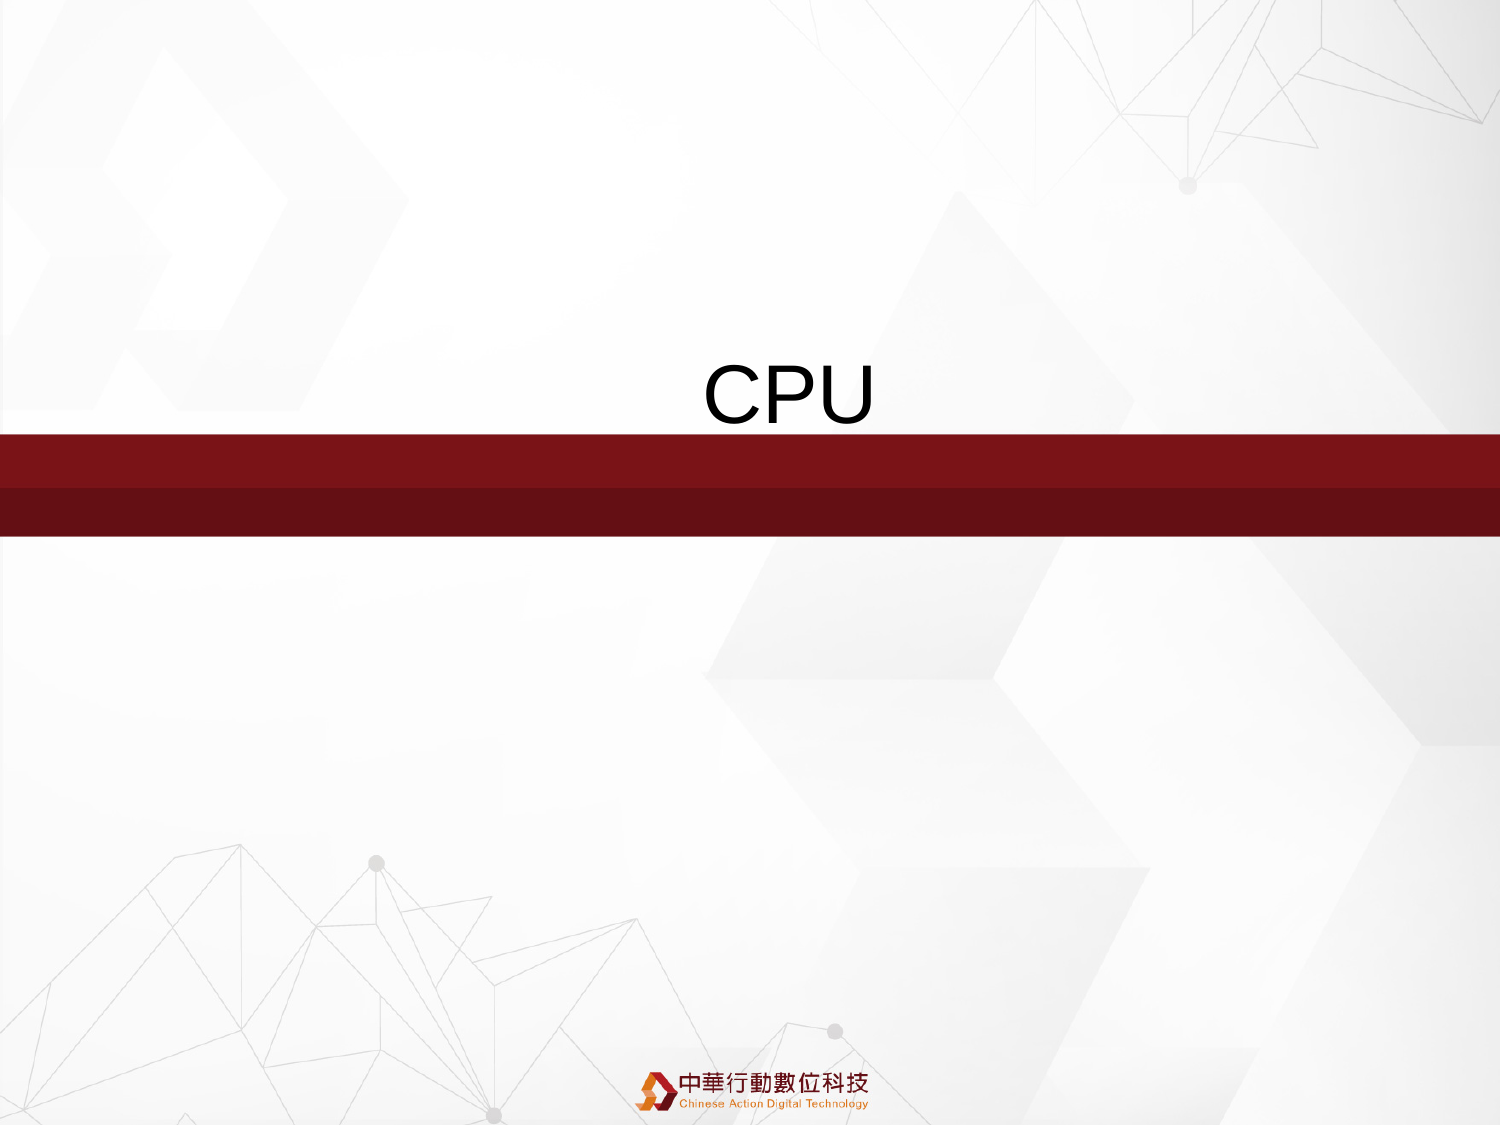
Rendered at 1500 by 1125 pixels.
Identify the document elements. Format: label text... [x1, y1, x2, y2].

picture [0, 0, 1500, 1125]
title CPU [149, 332, 1401, 621]
